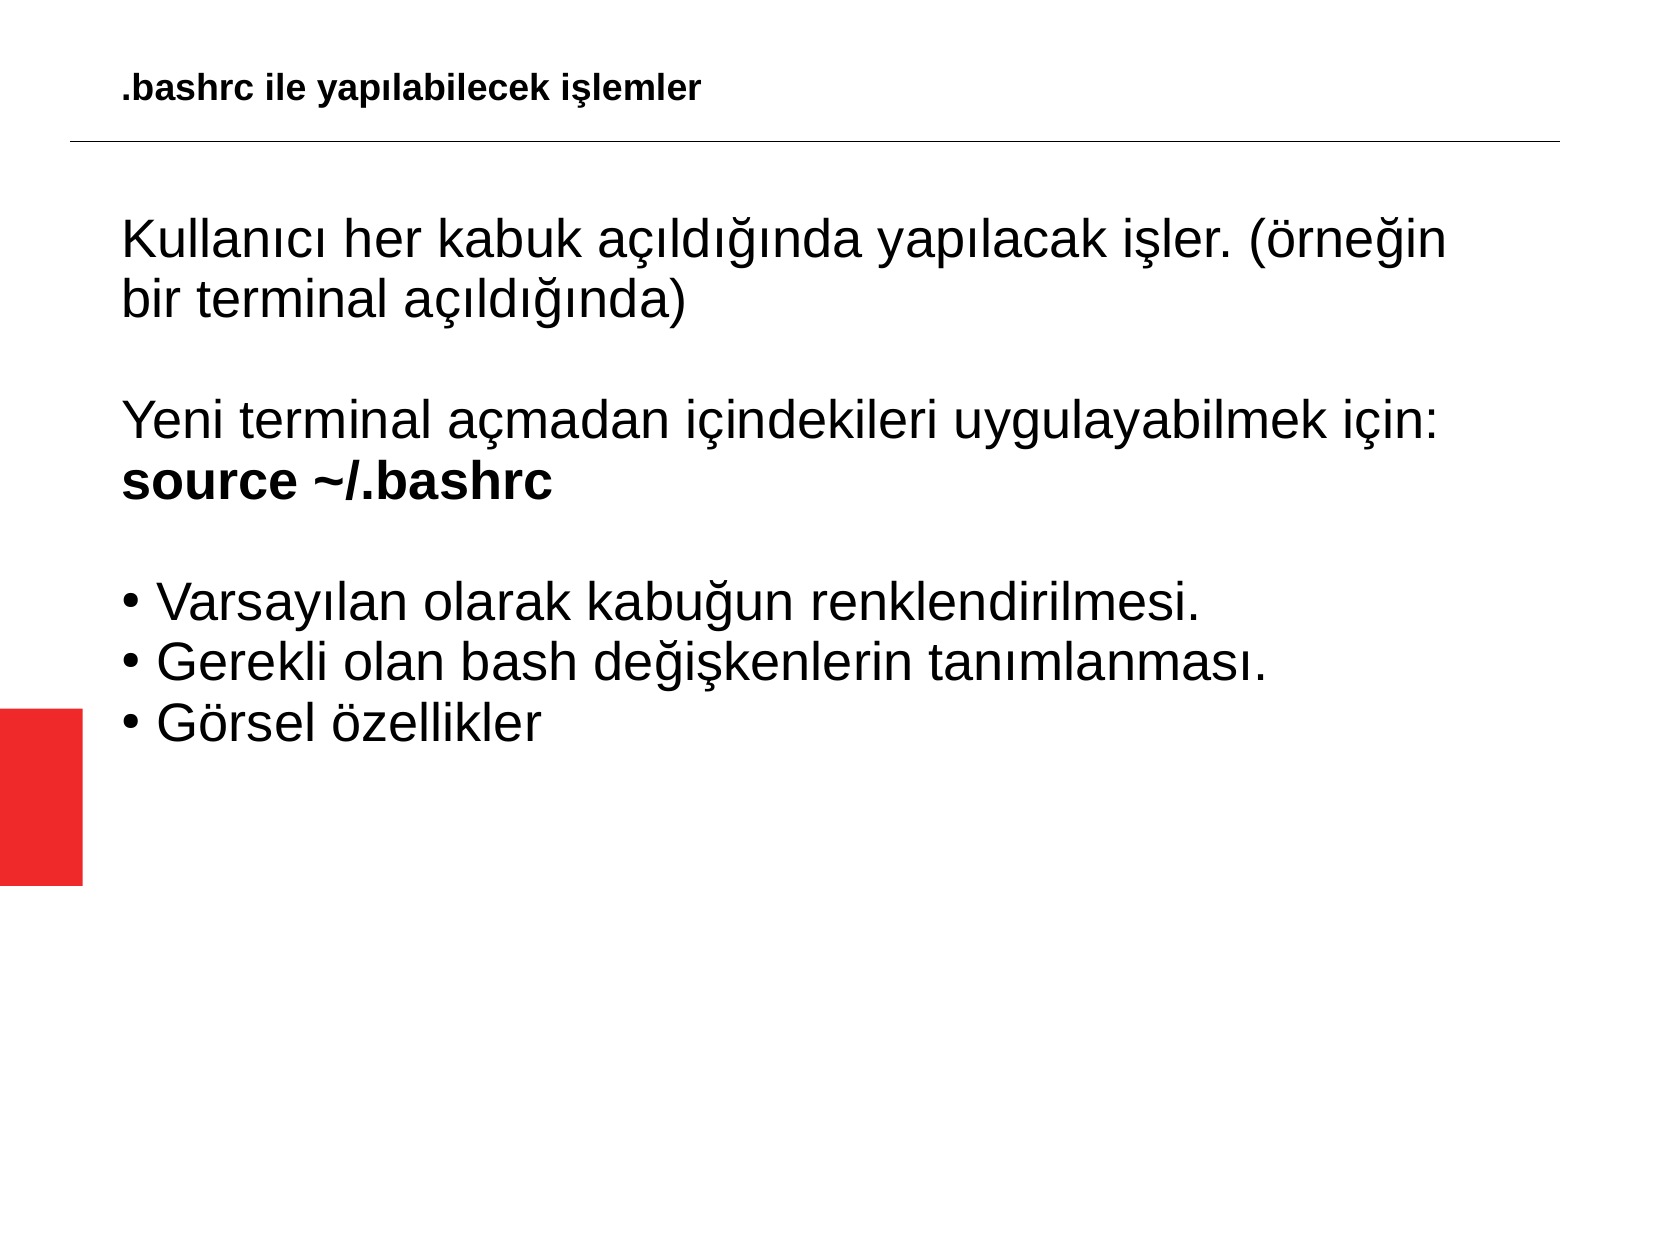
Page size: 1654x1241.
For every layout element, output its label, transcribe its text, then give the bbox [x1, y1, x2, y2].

text_box Kullanıcı her kabuk açıldığında yapılacak işler. (örneğin bir terminal açıldığında) Yeni terminal açmadan içindekileri uygulayabilmek için: source ~/.bashrc Varsayılan olarak kabuğun renklendirilmesi. Gerekli olan bash değişkenlerin tanımlanması. Görsel özellikler [106, 200, 1465, 882]
text_box .bashrc ile yapılabilecek işlemler [106, 59, 1536, 116]
